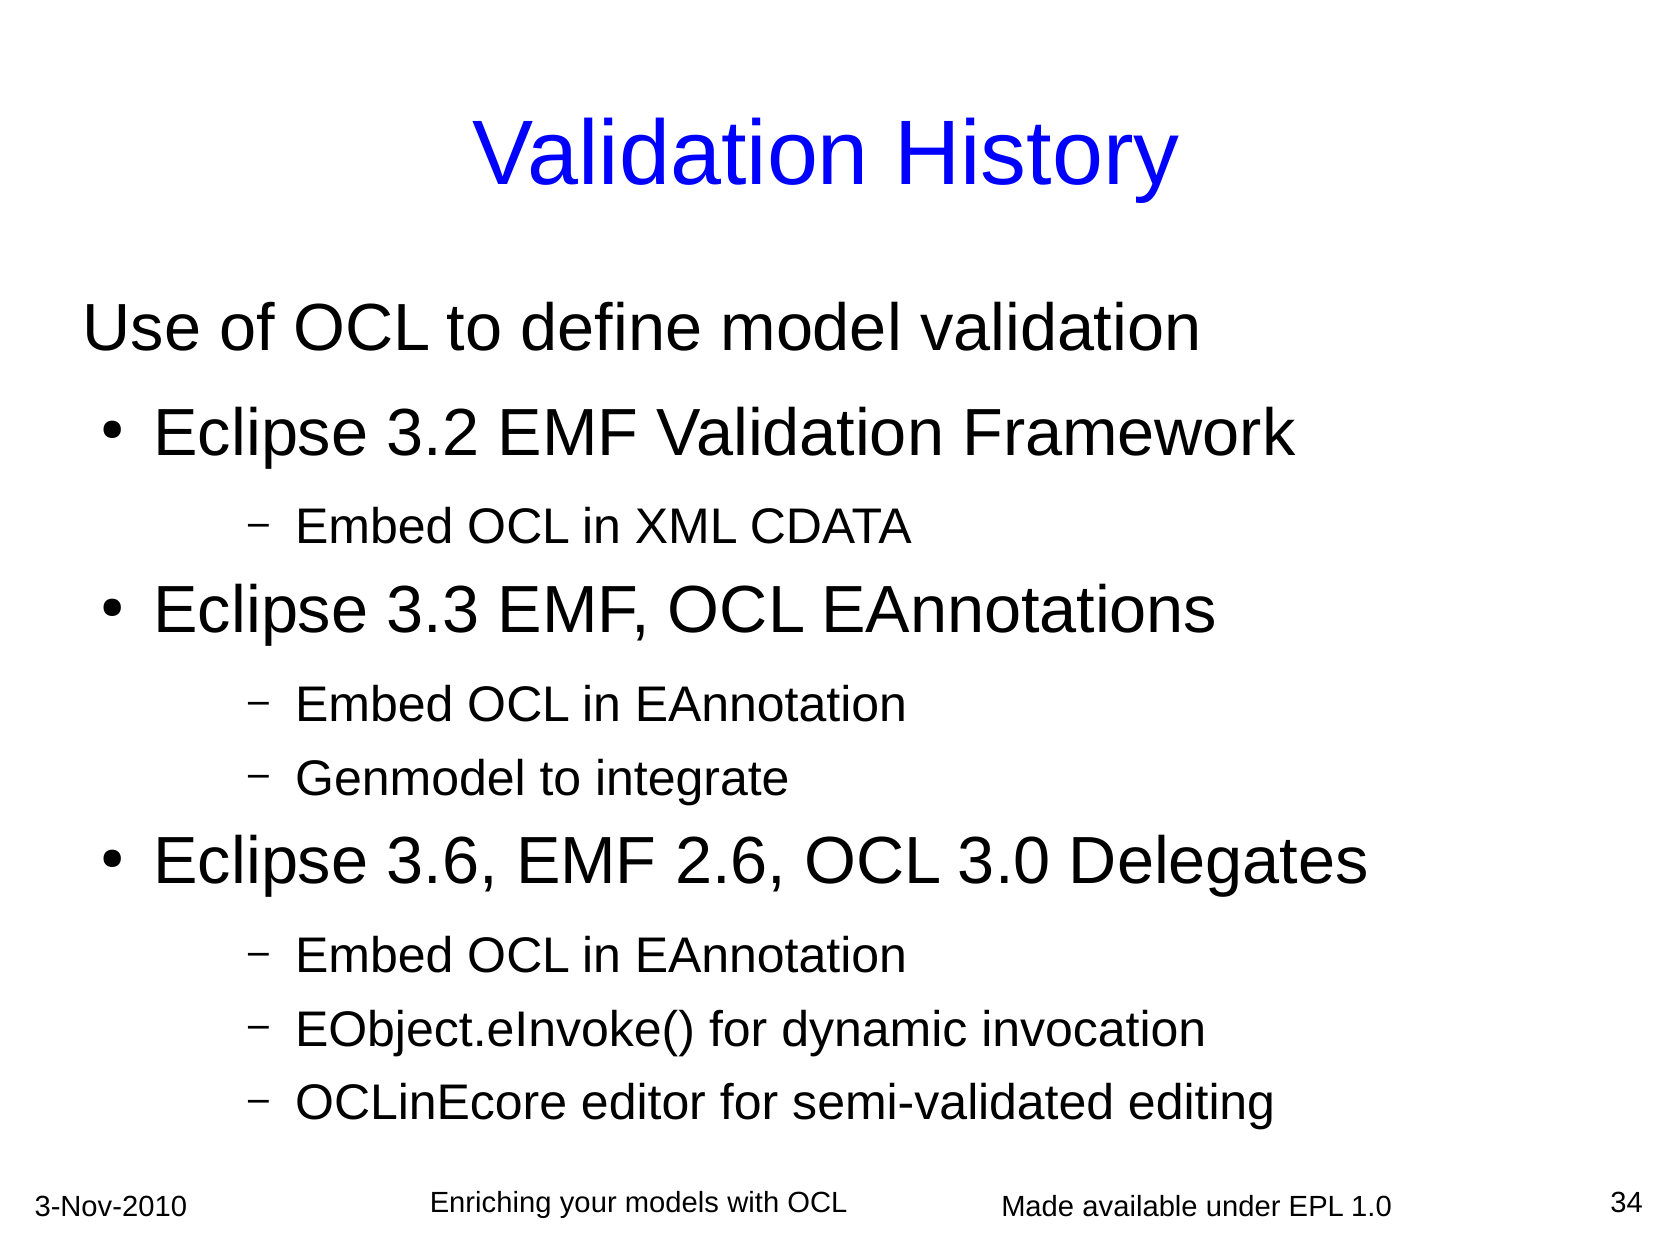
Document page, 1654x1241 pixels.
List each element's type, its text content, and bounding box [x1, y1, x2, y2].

title Validation History [82, 49, 1571, 257]
list Use of OCL to define model validation Eclipse 3.2 EMF Validation Framework Embed OCL in XML CDATA Eclipse 3.3 EMF, OCL EAnnotations Embed OCL in EAnnotation Genmodel to integrate Eclipse 3.6, EMF 2.6, OCL 3.0 Delegates Embed OCL in EAnnotation EObject.eInvoke() for dynamic invocation OCLinEcore editor for semi-validated editing [82, 290, 1571, 1131]
